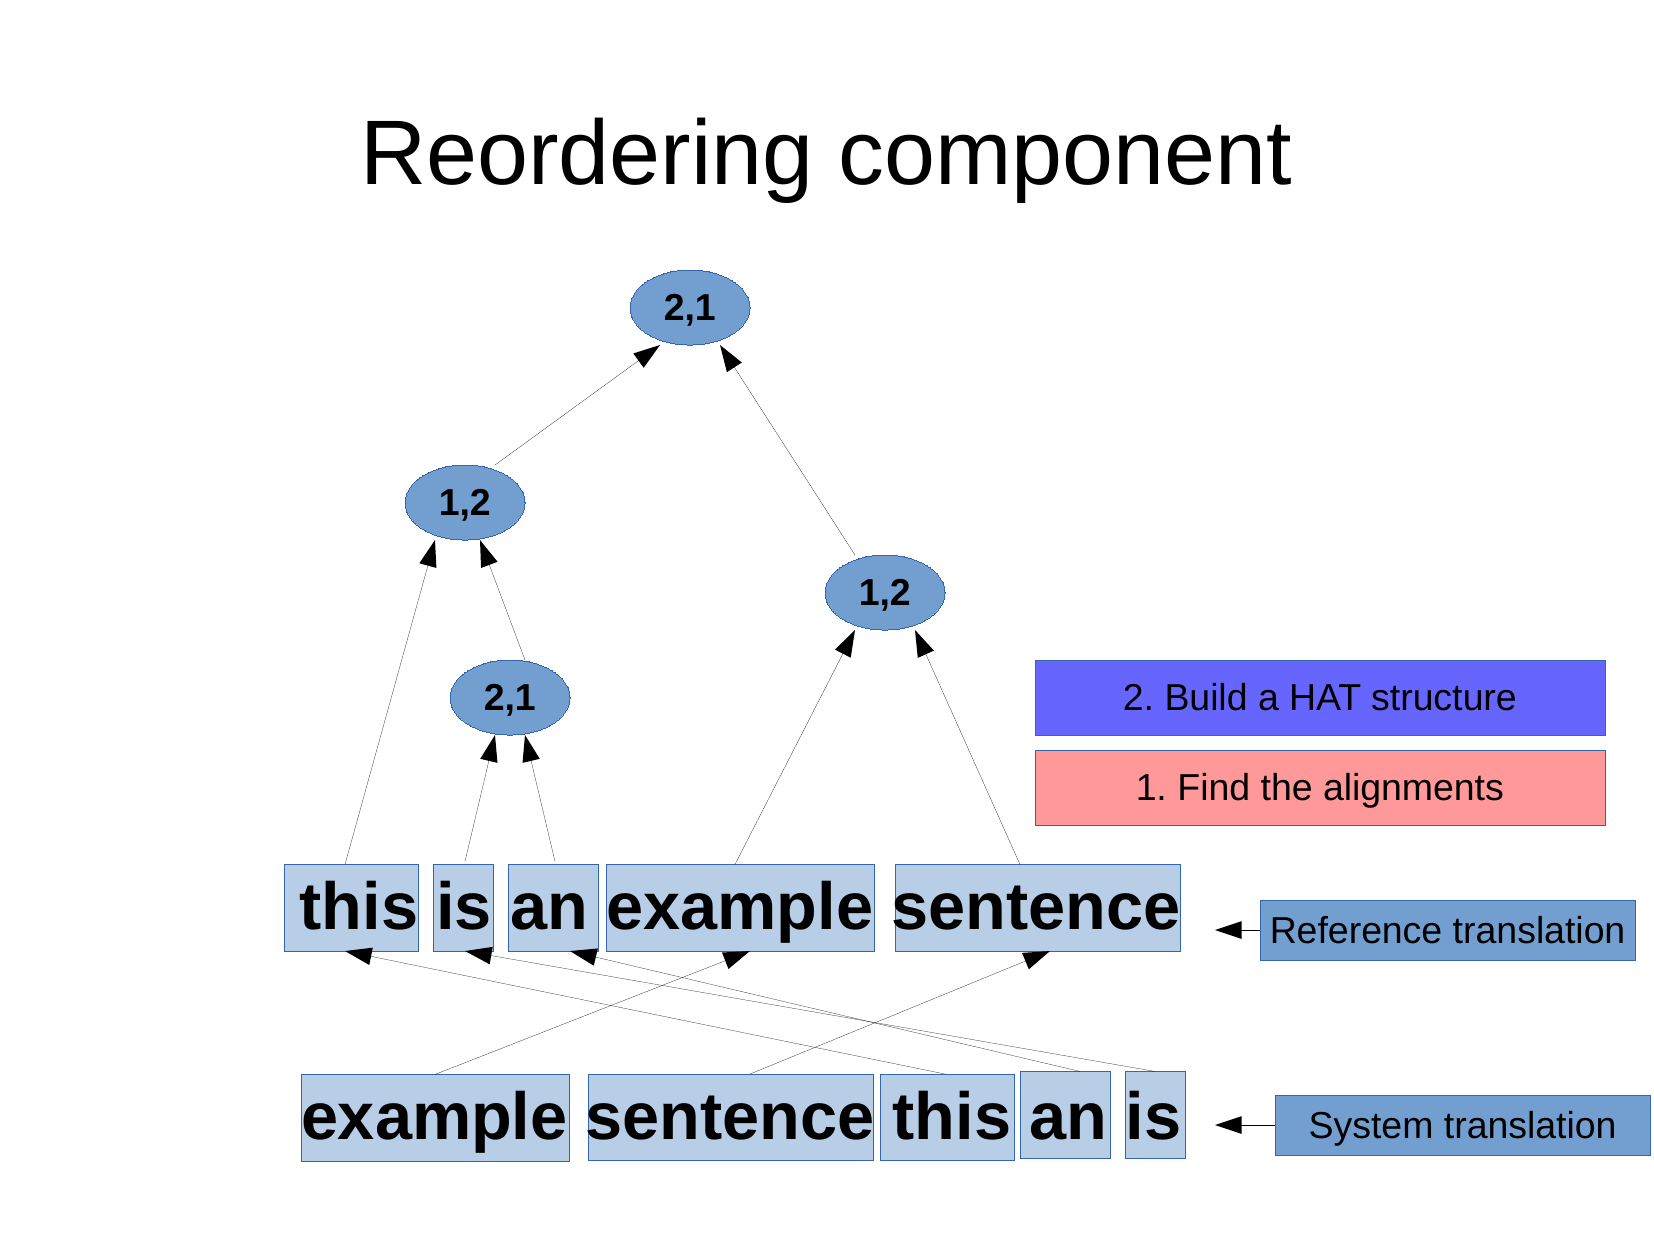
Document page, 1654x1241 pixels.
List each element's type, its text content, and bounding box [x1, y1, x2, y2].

title Reordering component [82, 49, 1571, 257]
text_box System translation [1275, 1095, 1651, 1156]
text_box 1. Find the alignments [1035, 750, 1606, 826]
text_box 2,1 [450, 660, 571, 736]
text_box 1,2 [405, 465, 526, 541]
text_box 2. Build a HAT structure [1035, 660, 1606, 736]
text_box this is an example sentence [285, 861, 1199, 952]
text_box Reference translation [1260, 900, 1636, 961]
text_box 1,2 [825, 555, 946, 631]
text_box example sentence this an is [286, 1071, 1201, 1162]
text_box 2,1 [630, 270, 751, 346]
